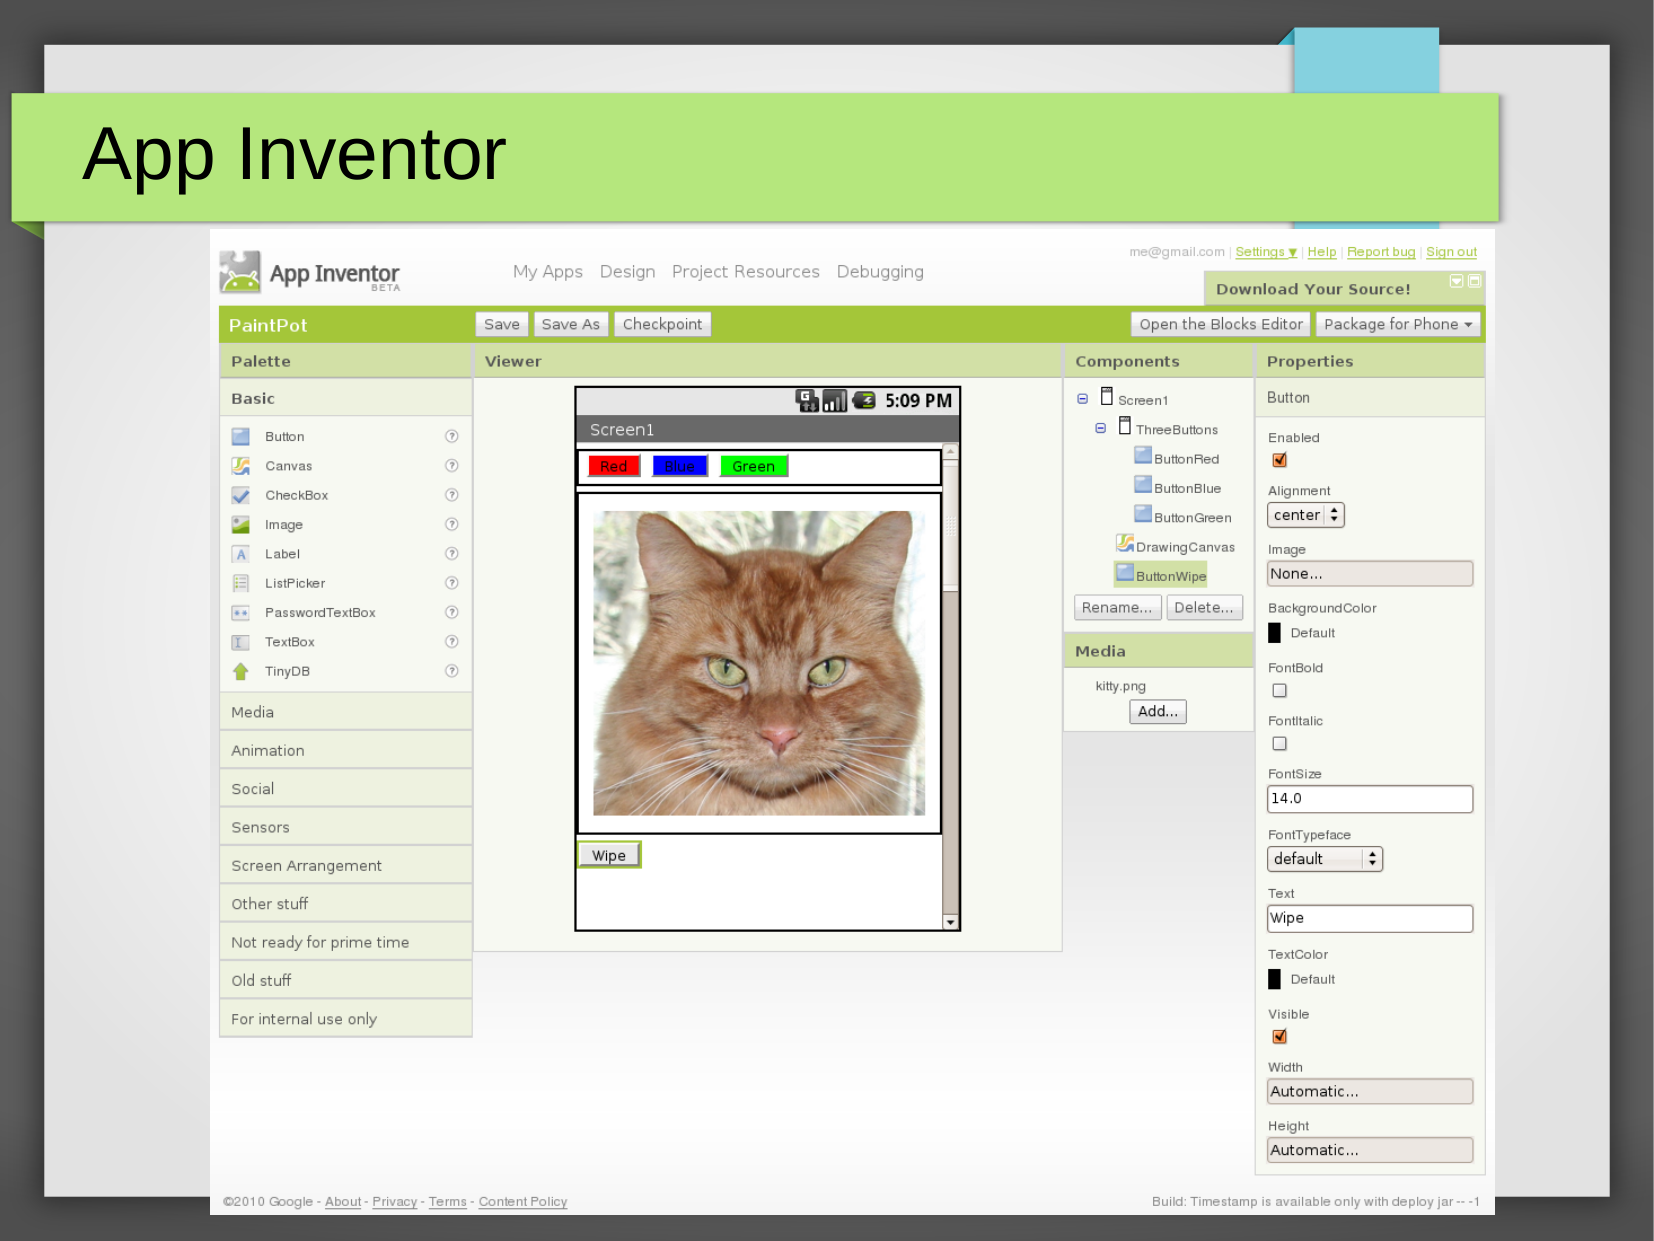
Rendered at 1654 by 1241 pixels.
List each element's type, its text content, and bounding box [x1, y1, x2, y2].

picture [0, 0, 1654, 1241]
title App Inventor [82, 94, 1264, 213]
